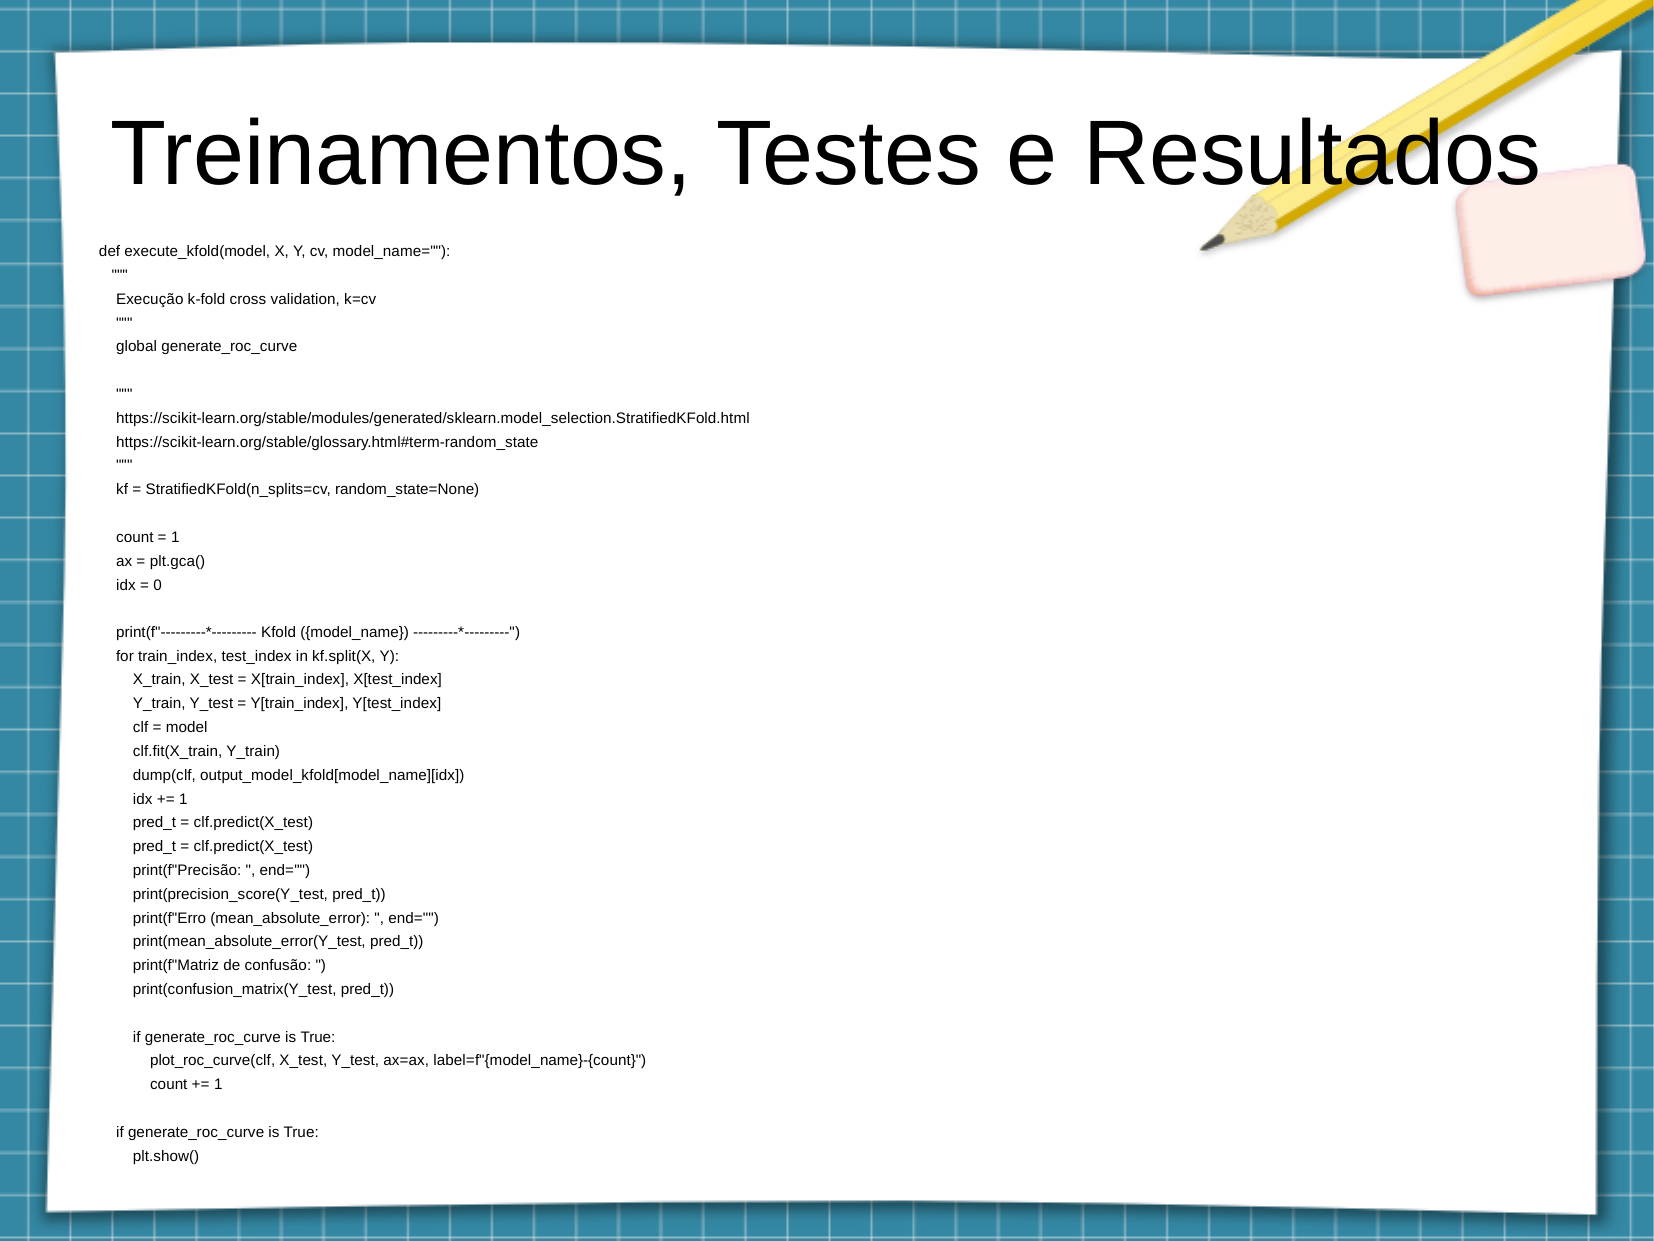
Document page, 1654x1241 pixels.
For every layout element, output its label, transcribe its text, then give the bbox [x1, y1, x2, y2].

list def execute_kfold(model, X, Y, cv, model_name=""): """ Execução k-fold cross validation, k=cv """ global generate_roc_curve """ https://scikit-learn.org/stable/modules/generated/sklearn.model_selection.StratifiedKFold.html https://scikit-learn.org/stable/glossary.html#term-random_state """ kf = StratifiedKFold(n_splits=cv, random_state=None) count = 1 ax = plt.gca() idx = 0 print(f"---------*--------- Kfold ({model_name}) ---------*---------") for train_index, test_index in kf.split(X, Y): X_train, X_test = X[train_index], X[test_index] Y_train, Y_test = Y[train_index], Y[test_index] clf = model clf.fit(X_train, Y_train) dump(clf, output_model_kfold[model_name][idx]) idx += 1 pred_t = clf.predict(X_test) pred_t = clf.predict(X_test) print(f"Precisão: ", end="") print(precision_score(Y_test, pred_t)) print(f"Erro (mean_absolute_error): ", end="") print(mean_absolute_error(Y_test, pred_t)) print(f"Matriz de confusão: ") print(confusion_matrix(Y_test, pred_t)) if generate_roc_curve is True: plot_roc_curve(clf, X_test, Y_test, ax=ax, label=f"{model_name}-{count}") count += 1 if generate_roc_curve is True: plt.show() [82, 242, 1571, 1182]
picture [0, 0, 1654, 1241]
title Treinamentos, Testes e Resultados [82, 49, 1571, 242]
